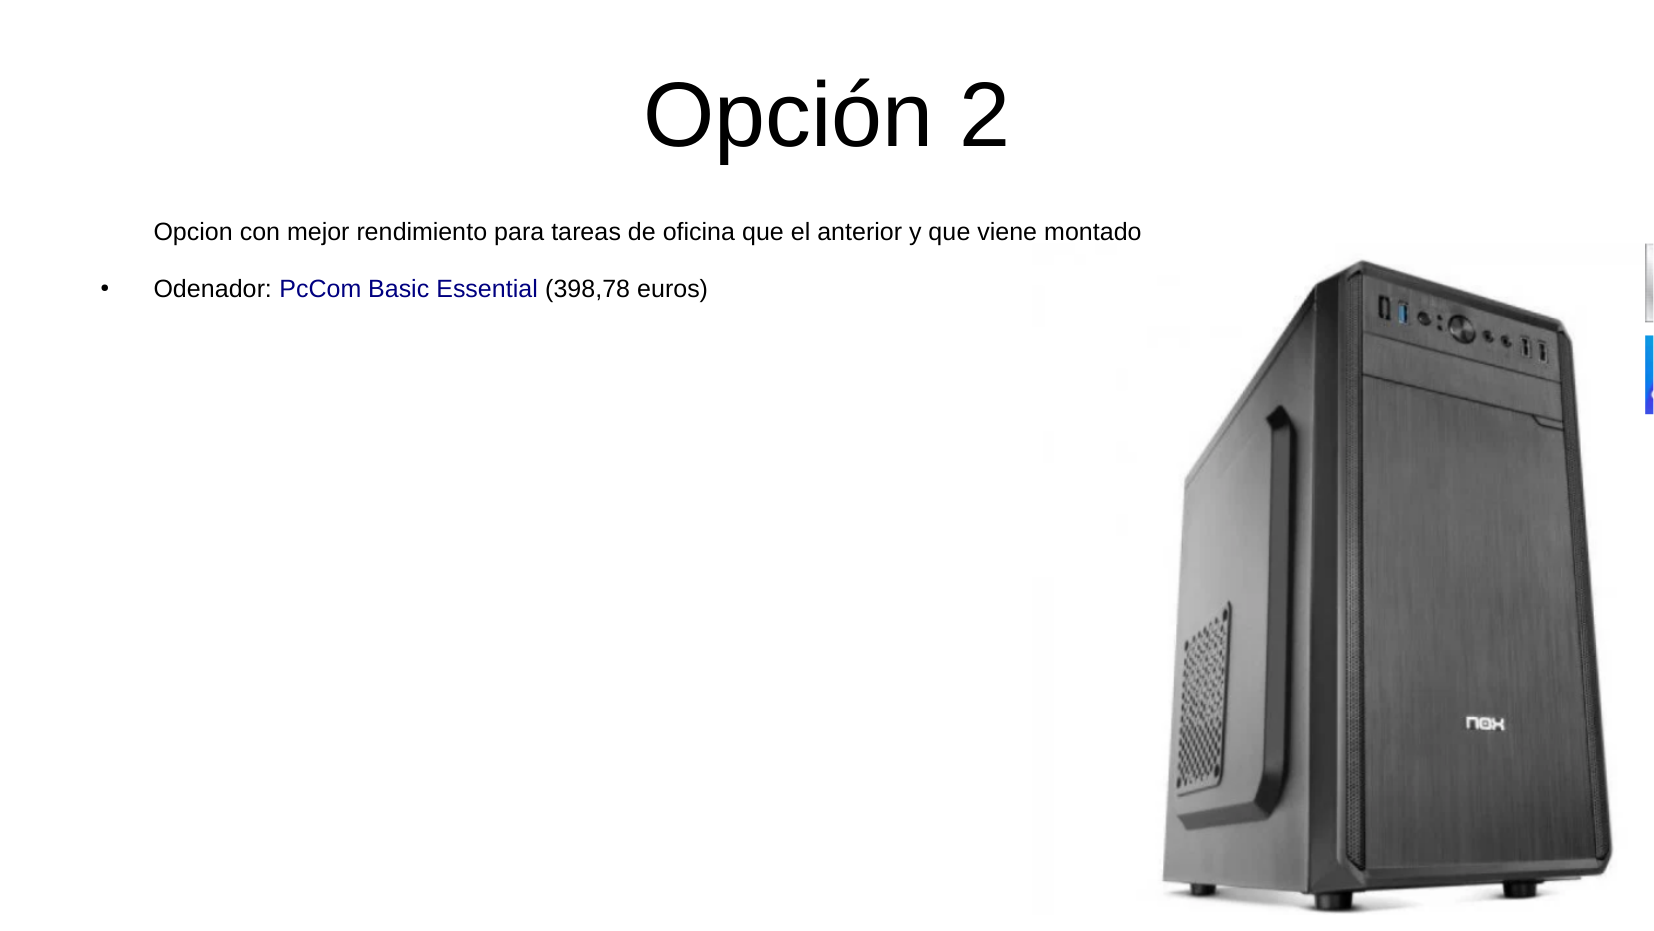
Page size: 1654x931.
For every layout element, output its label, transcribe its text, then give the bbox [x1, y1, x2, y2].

picture [997, 236, 1654, 915]
title Opción 2 [82, 37, 1571, 193]
list Opcion con mejor rendimiento para tareas de oficina que el anterior y que viene montado Odenador: PcCom Basic Essential (398,78 euros) [82, 217, 1571, 758]
